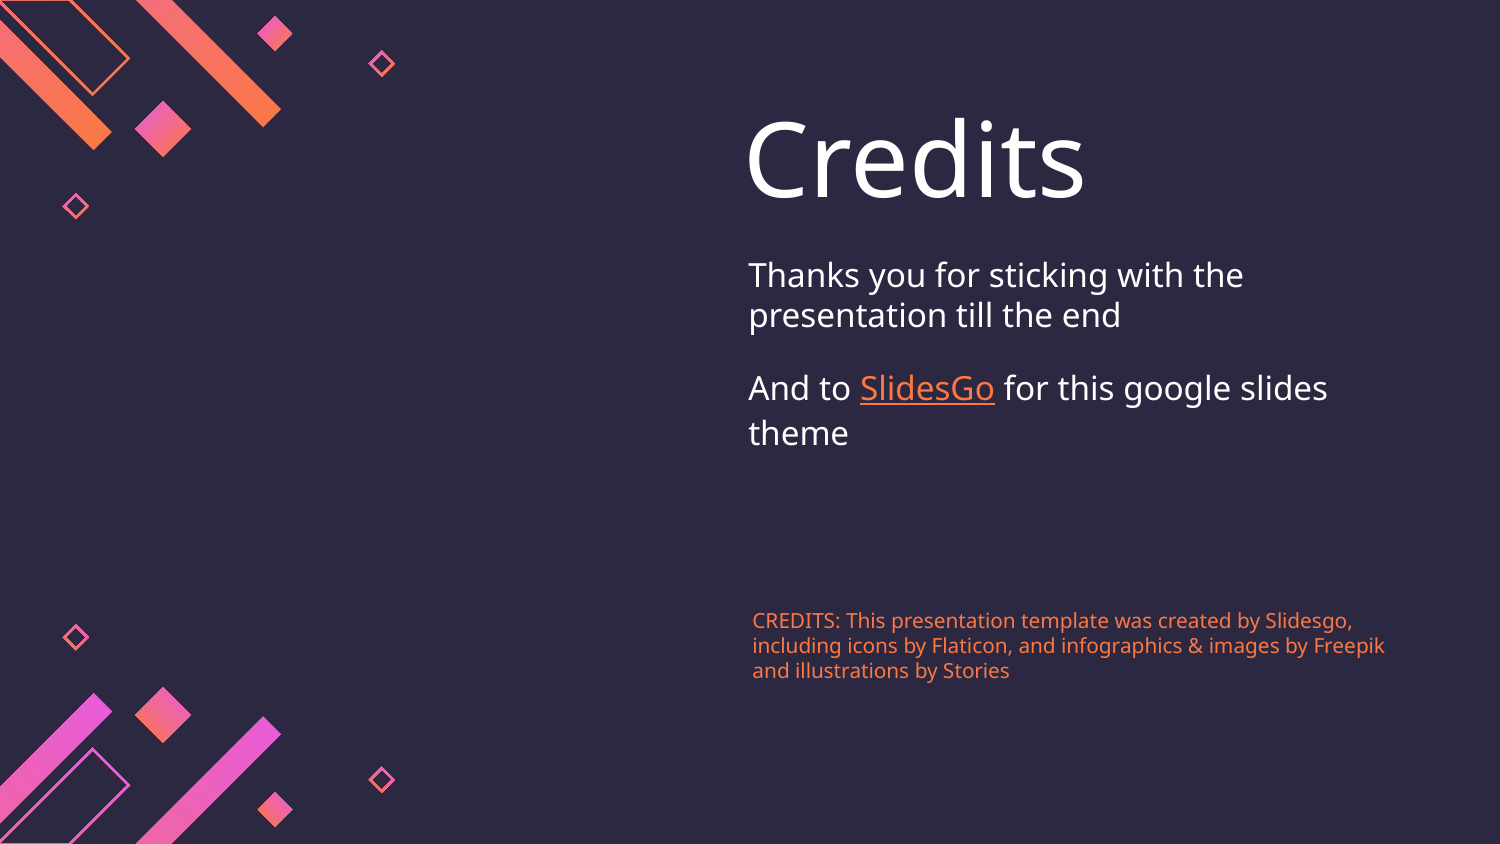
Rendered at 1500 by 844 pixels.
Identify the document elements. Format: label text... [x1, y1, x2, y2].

subtitle Thanks you for sticking with the presentation till the end And to SlidesGo for this google slides theme [733, 238, 1401, 566]
title Credits [728, 110, 1402, 203]
